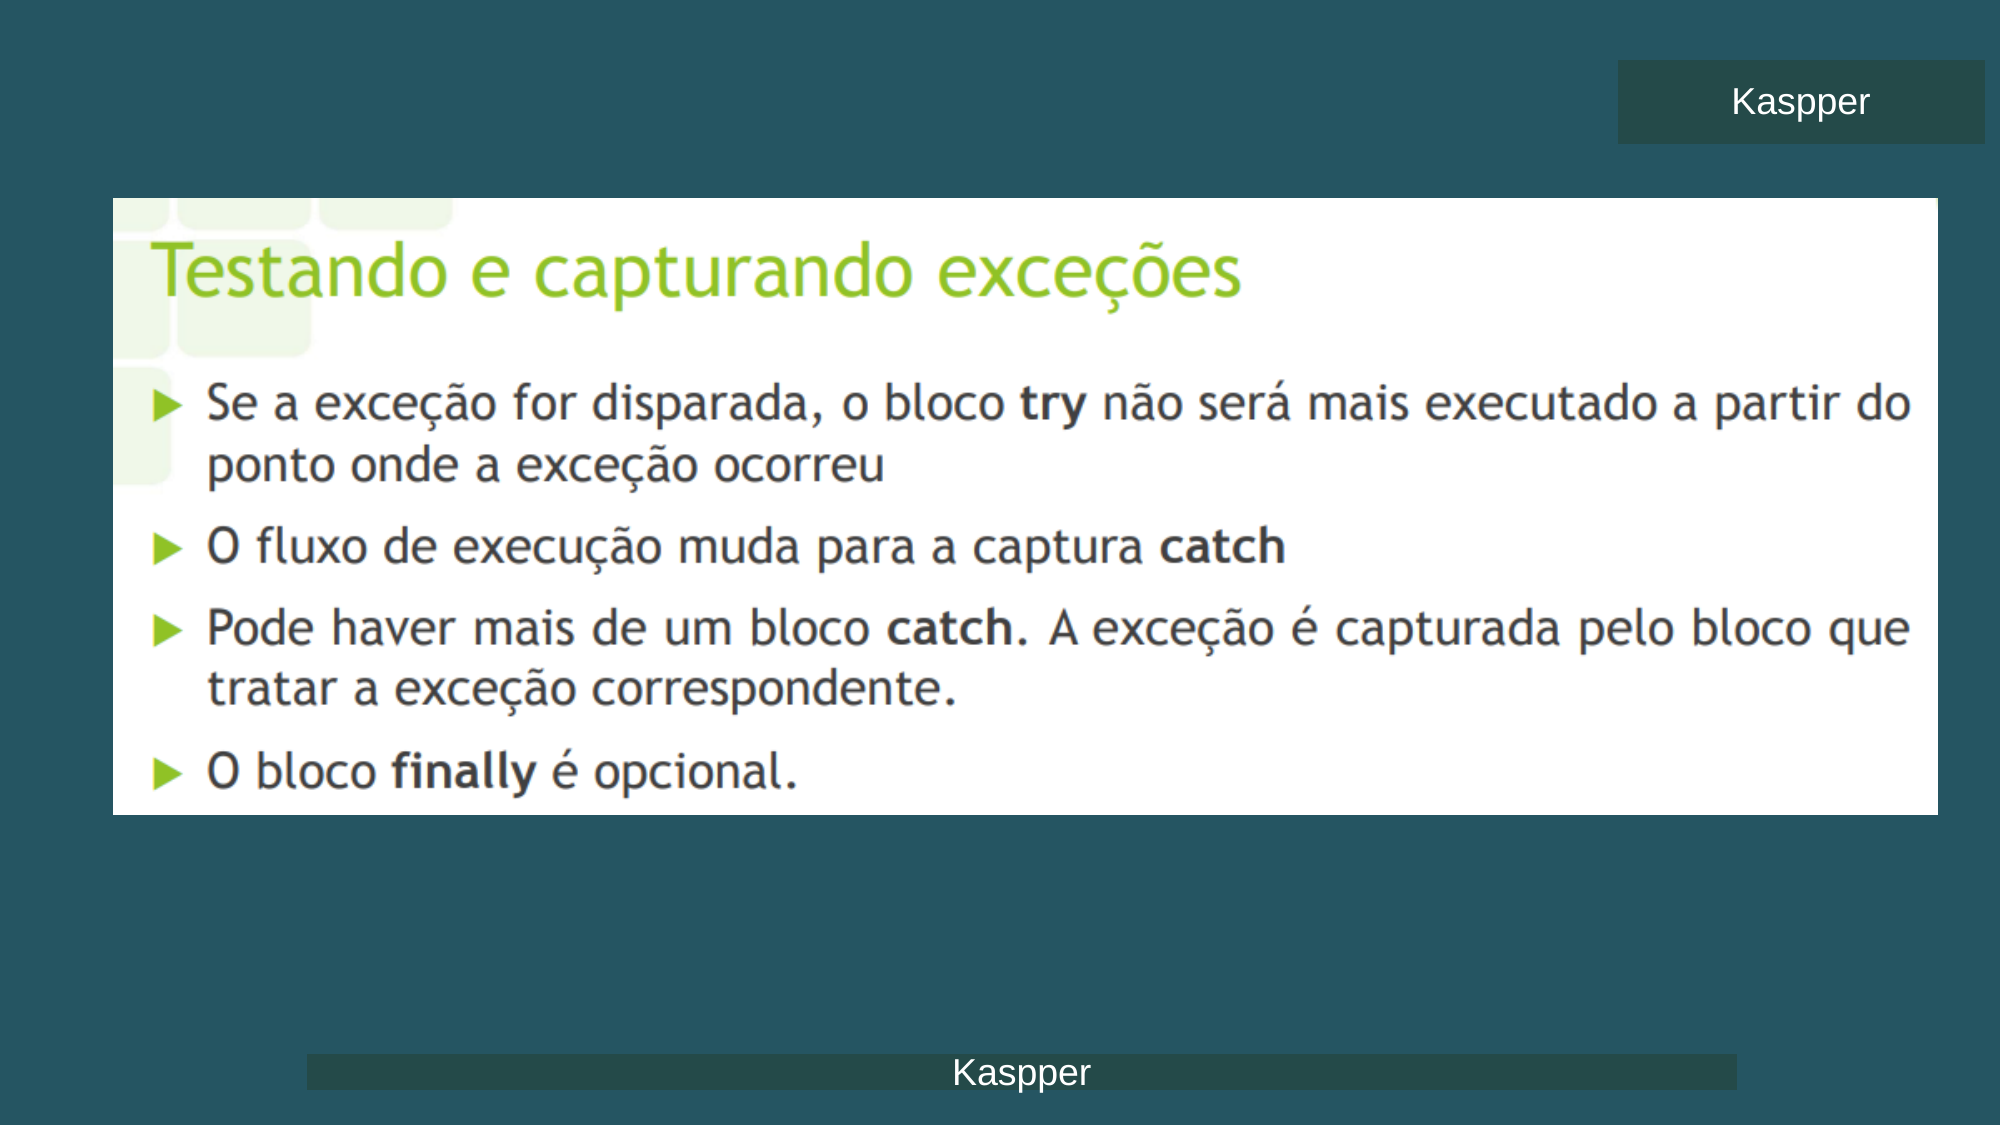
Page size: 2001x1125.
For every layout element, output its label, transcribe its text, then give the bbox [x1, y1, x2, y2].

text_box Kaspper [1618, 60, 1985, 144]
picture [113, 198, 1938, 815]
text_box Kaspper [1022, 1067, 1032, 1083]
text_box Kaspper [307, 1054, 1737, 1090]
text_box Kaspper [1043, 1067, 1053, 1083]
